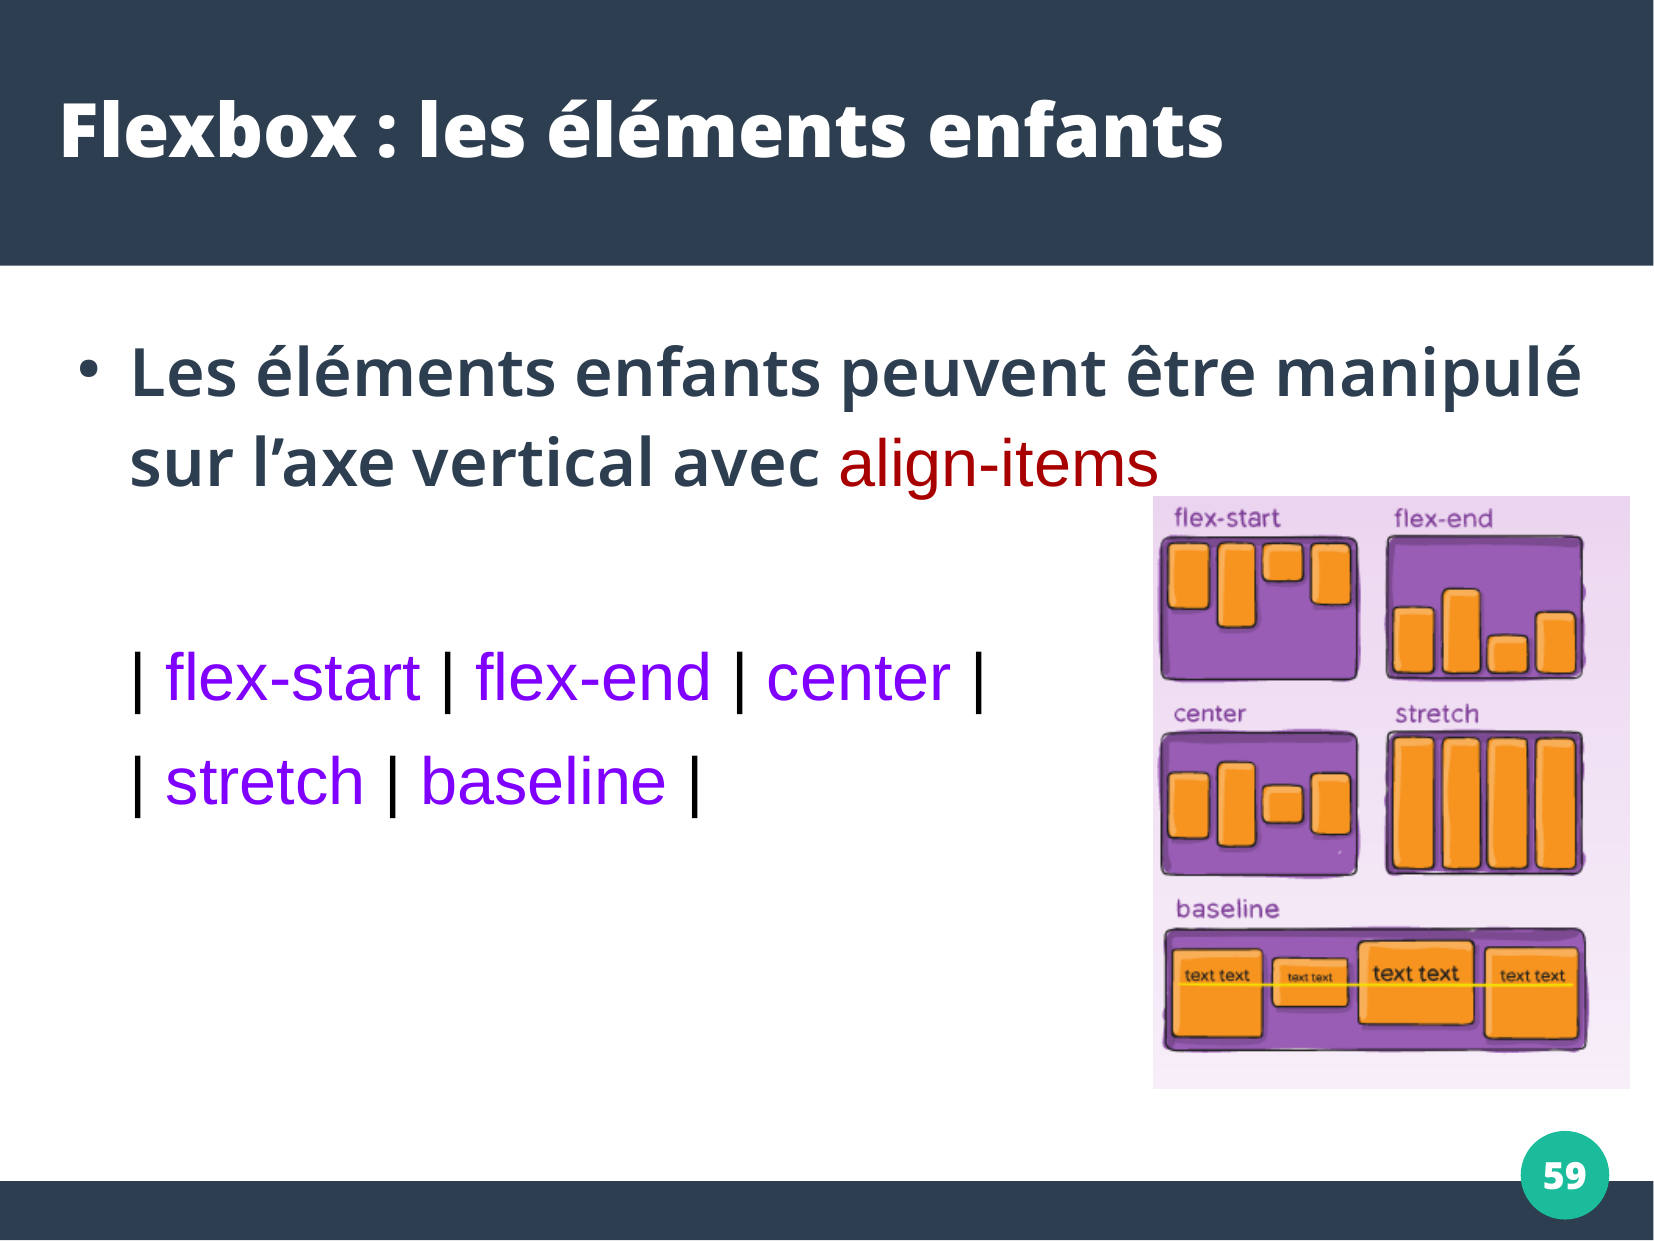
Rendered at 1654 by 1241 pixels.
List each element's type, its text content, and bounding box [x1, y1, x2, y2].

title Flexbox : les éléments enfants [59, 49, 1595, 207]
list Les éléments enfants peuvent être manipulé sur l’axe vertical avec align-items | flex-start | flex-end | center | | stretch | baseline | [59, 324, 1595, 1152]
picture [1153, 496, 1630, 1089]
